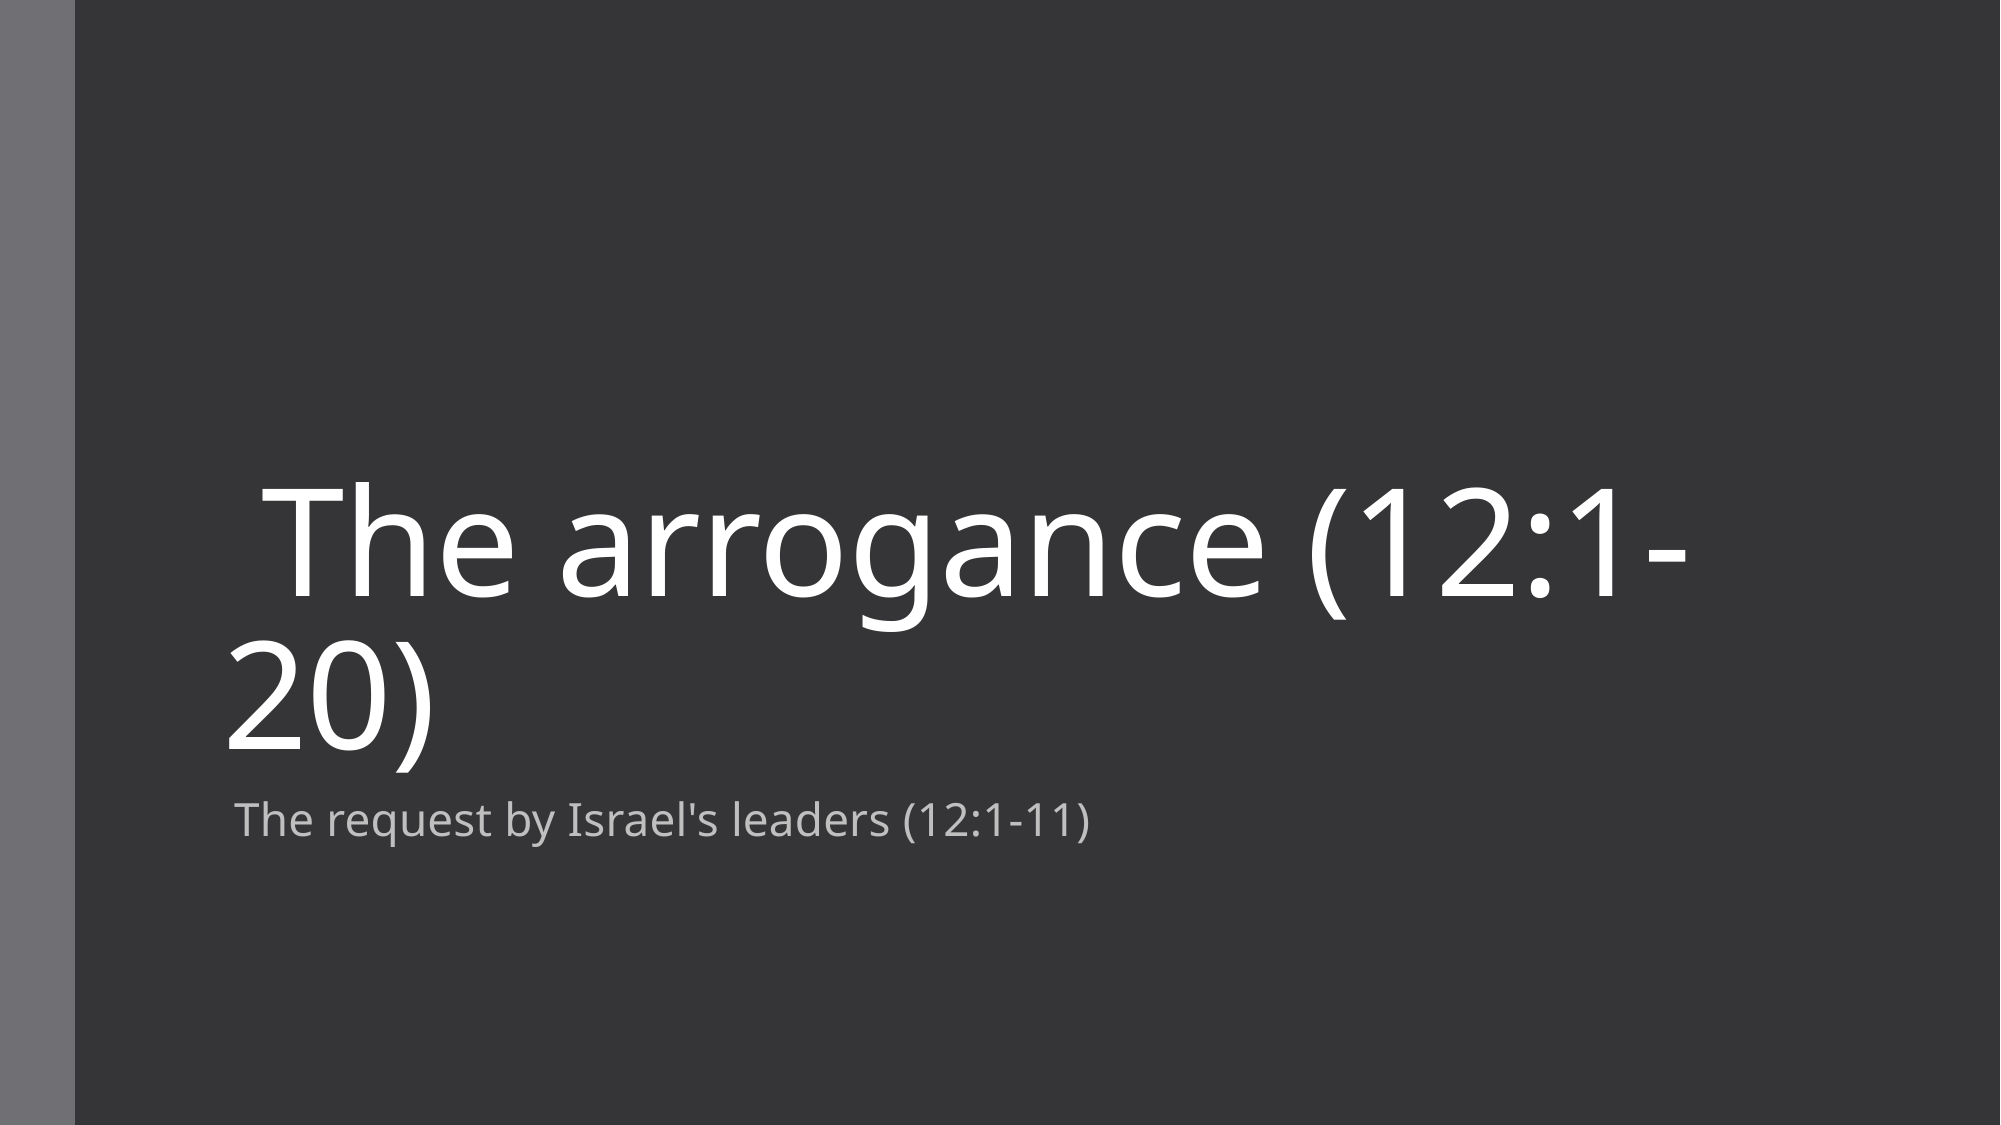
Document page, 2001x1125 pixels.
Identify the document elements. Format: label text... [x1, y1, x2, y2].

subtitle The request by Israel's leaders (12:1-11) [206, 787, 1752, 1066]
title The arrogance (12:1-20) [206, 124, 1752, 787]
